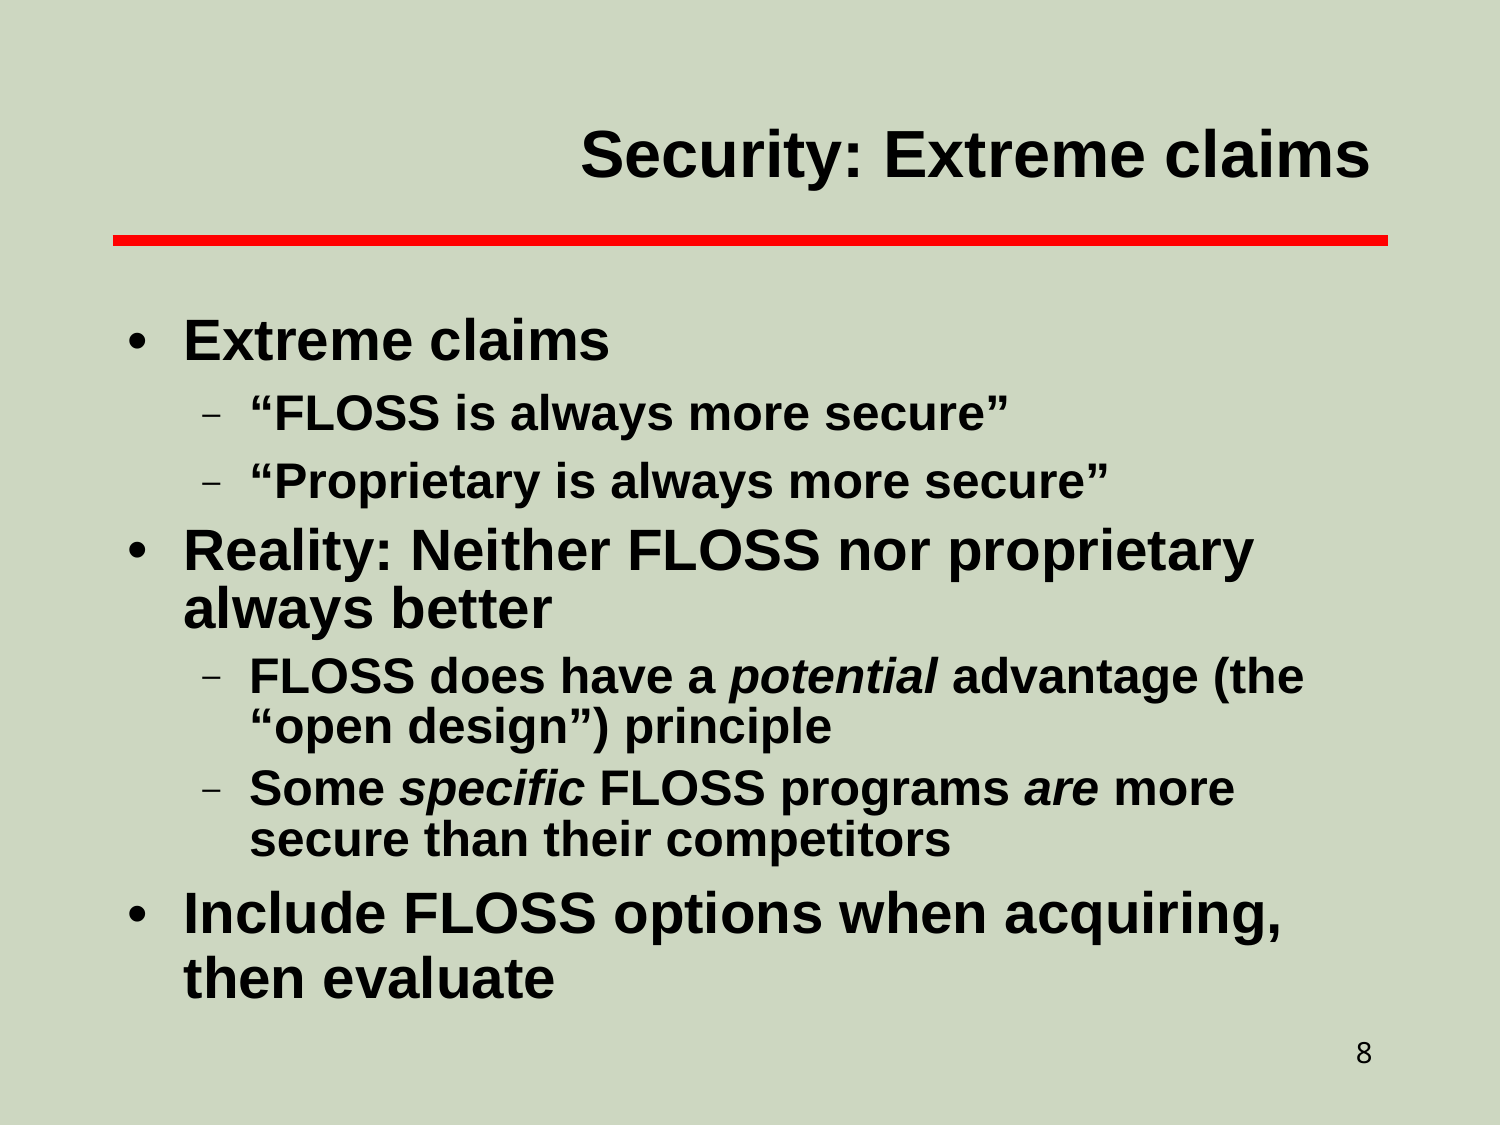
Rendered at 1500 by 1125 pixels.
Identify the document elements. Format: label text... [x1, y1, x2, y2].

list Extreme claims “FLOSS is always more secure” “Proprietary is always more secure” Reality: Neither FLOSS nor proprietary always better FLOSS does have a potential advantage (the “open design”) principle Some specific FLOSS programs are more secure than their competitors Include FLOSS options when acquiring, then evaluate [112, 299, 1388, 1033]
title Security: Extreme claims [337, 85, 1388, 224]
